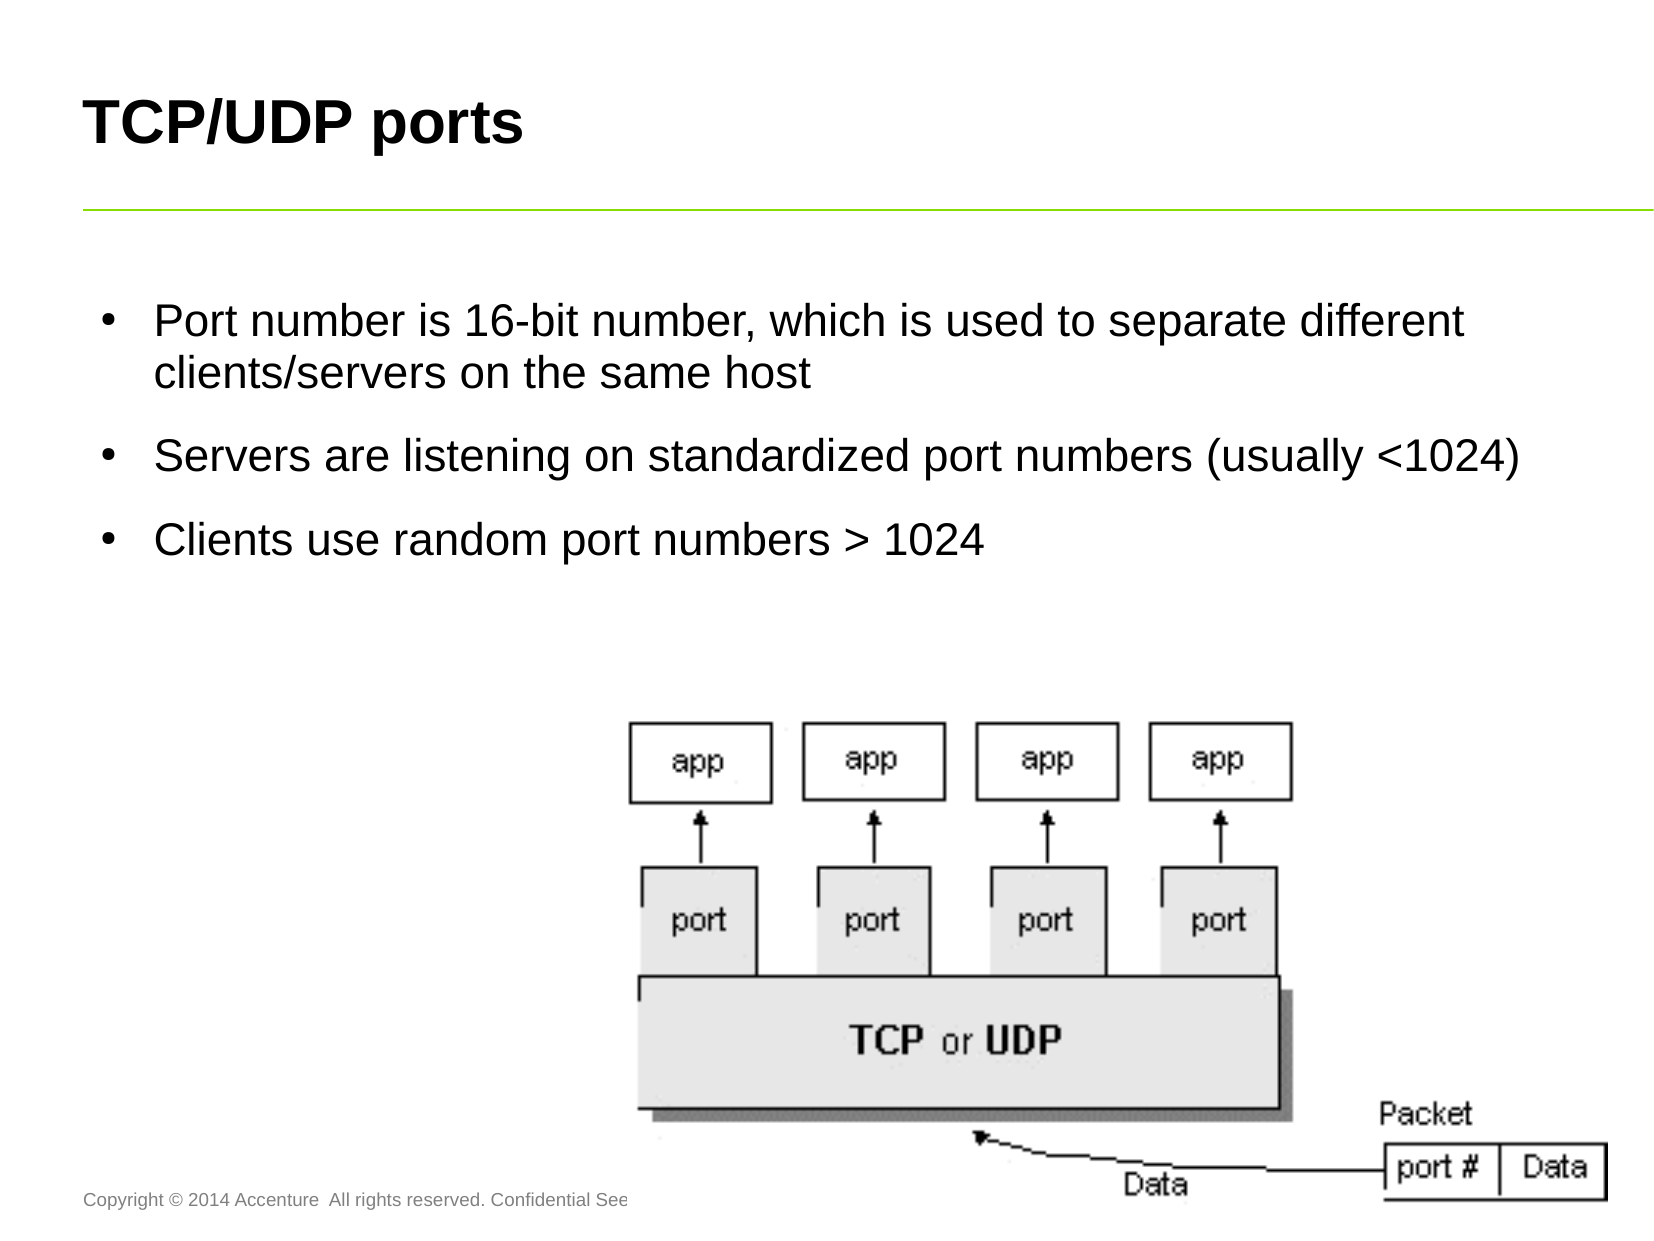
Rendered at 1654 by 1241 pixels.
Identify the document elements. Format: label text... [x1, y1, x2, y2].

picture [627, 720, 1608, 1217]
list Port number is 16-bit number, which is used to separate different clients/servers on the same host Servers are listening on standardized port numbers (usually <1024) Clients use random port numbers > 1024 [82, 295, 1538, 1241]
title TCP/UDP ports [82, 49, 1571, 196]
